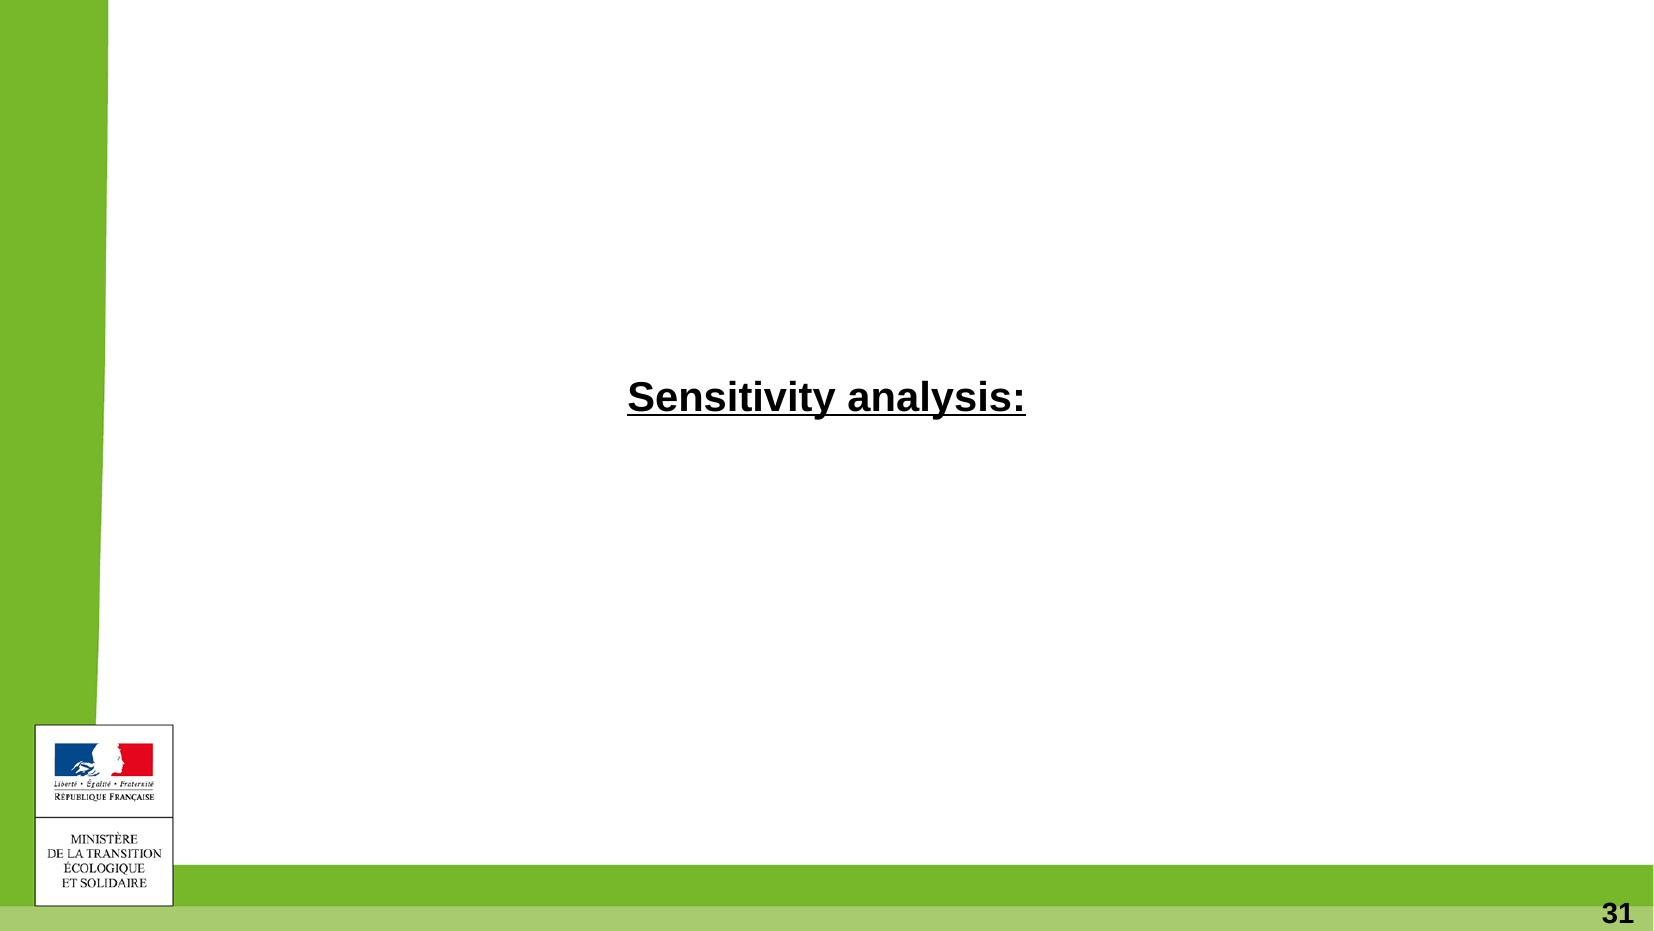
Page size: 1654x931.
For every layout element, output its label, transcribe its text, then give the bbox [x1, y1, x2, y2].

picture [0, 0, 1654, 931]
subtitle Sensitivity analysis: [82, 37, 1571, 758]
